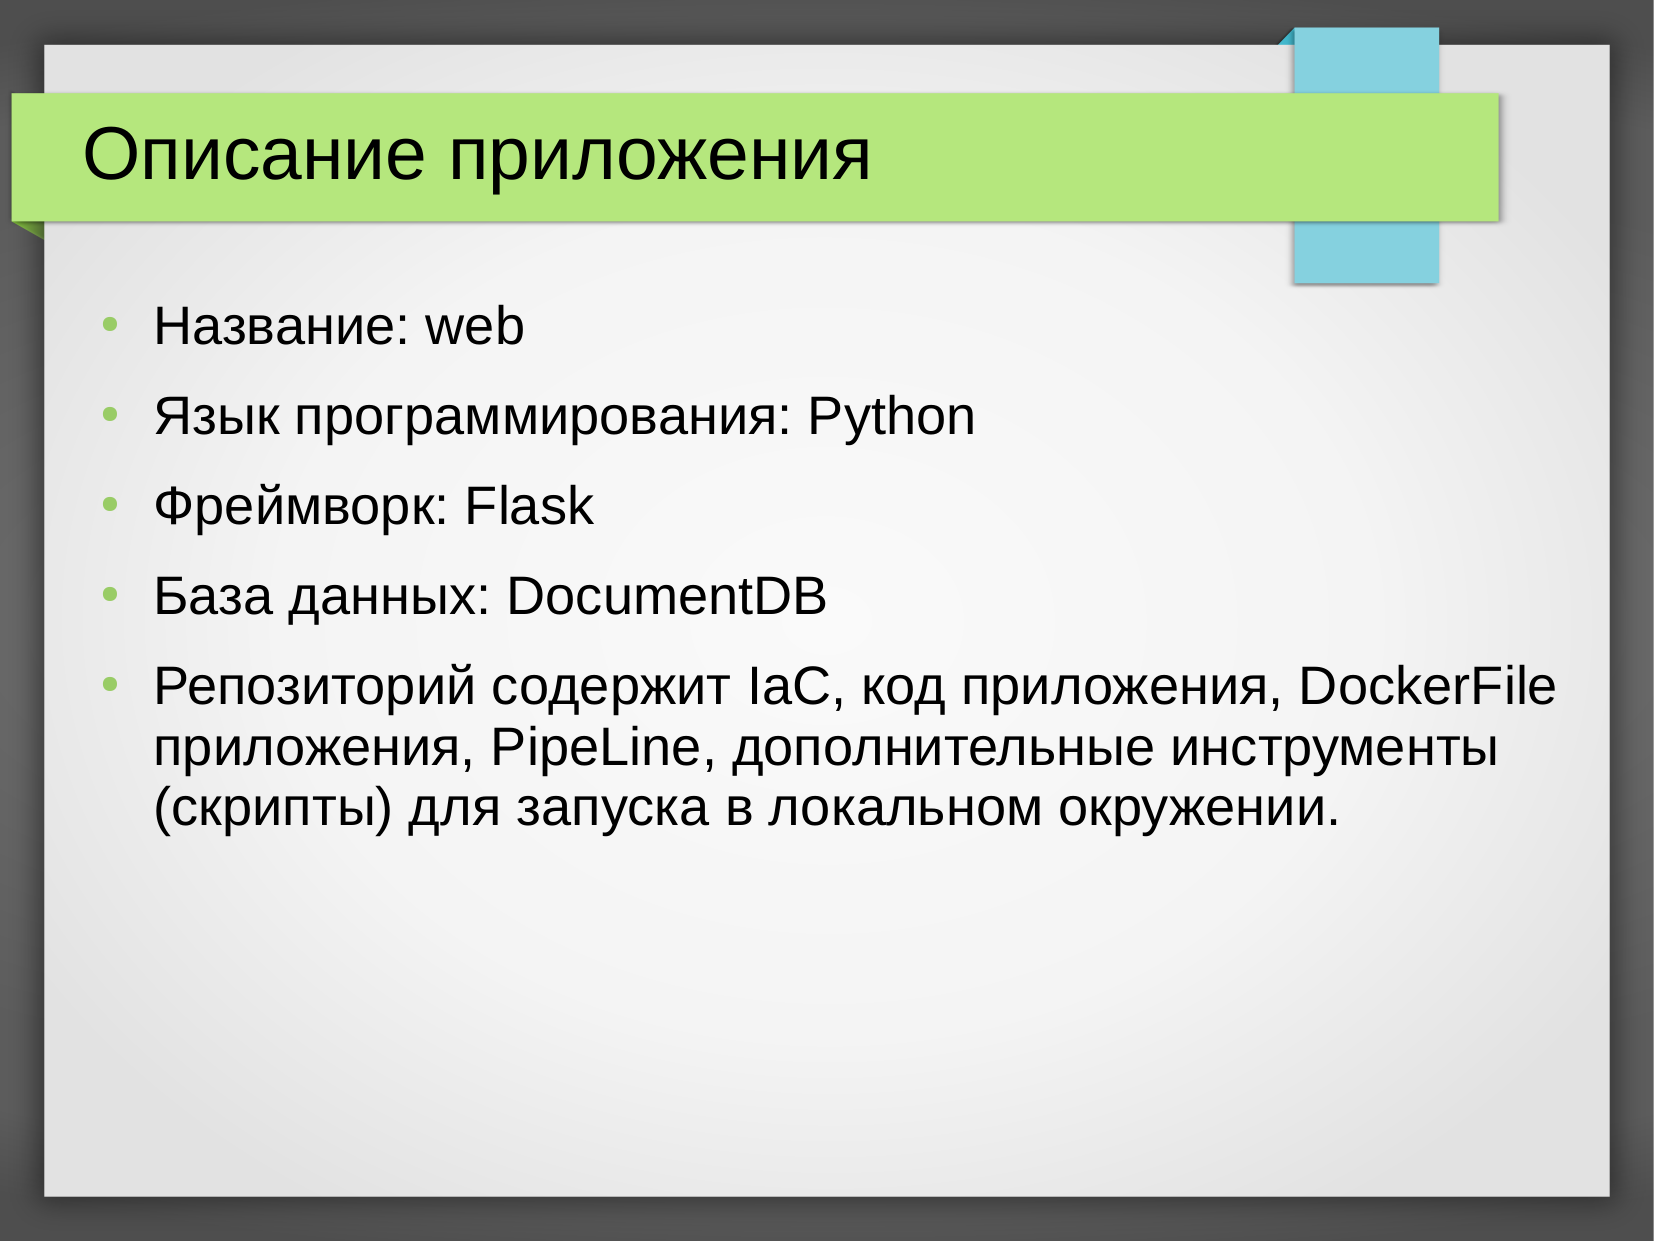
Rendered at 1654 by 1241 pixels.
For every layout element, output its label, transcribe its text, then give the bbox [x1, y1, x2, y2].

picture [0, 0, 1654, 1241]
title Описание приложения [82, 94, 1264, 213]
list Название: web Язык программирования: Python Фреймворк: Flask База данных: DocumentDB Репозиторий содержит IaC, код приложения, DockerFile приложения, PipeLine, дополнительные инструменты (скрипты) для запуска в локальном окружении. [82, 295, 1571, 1015]
